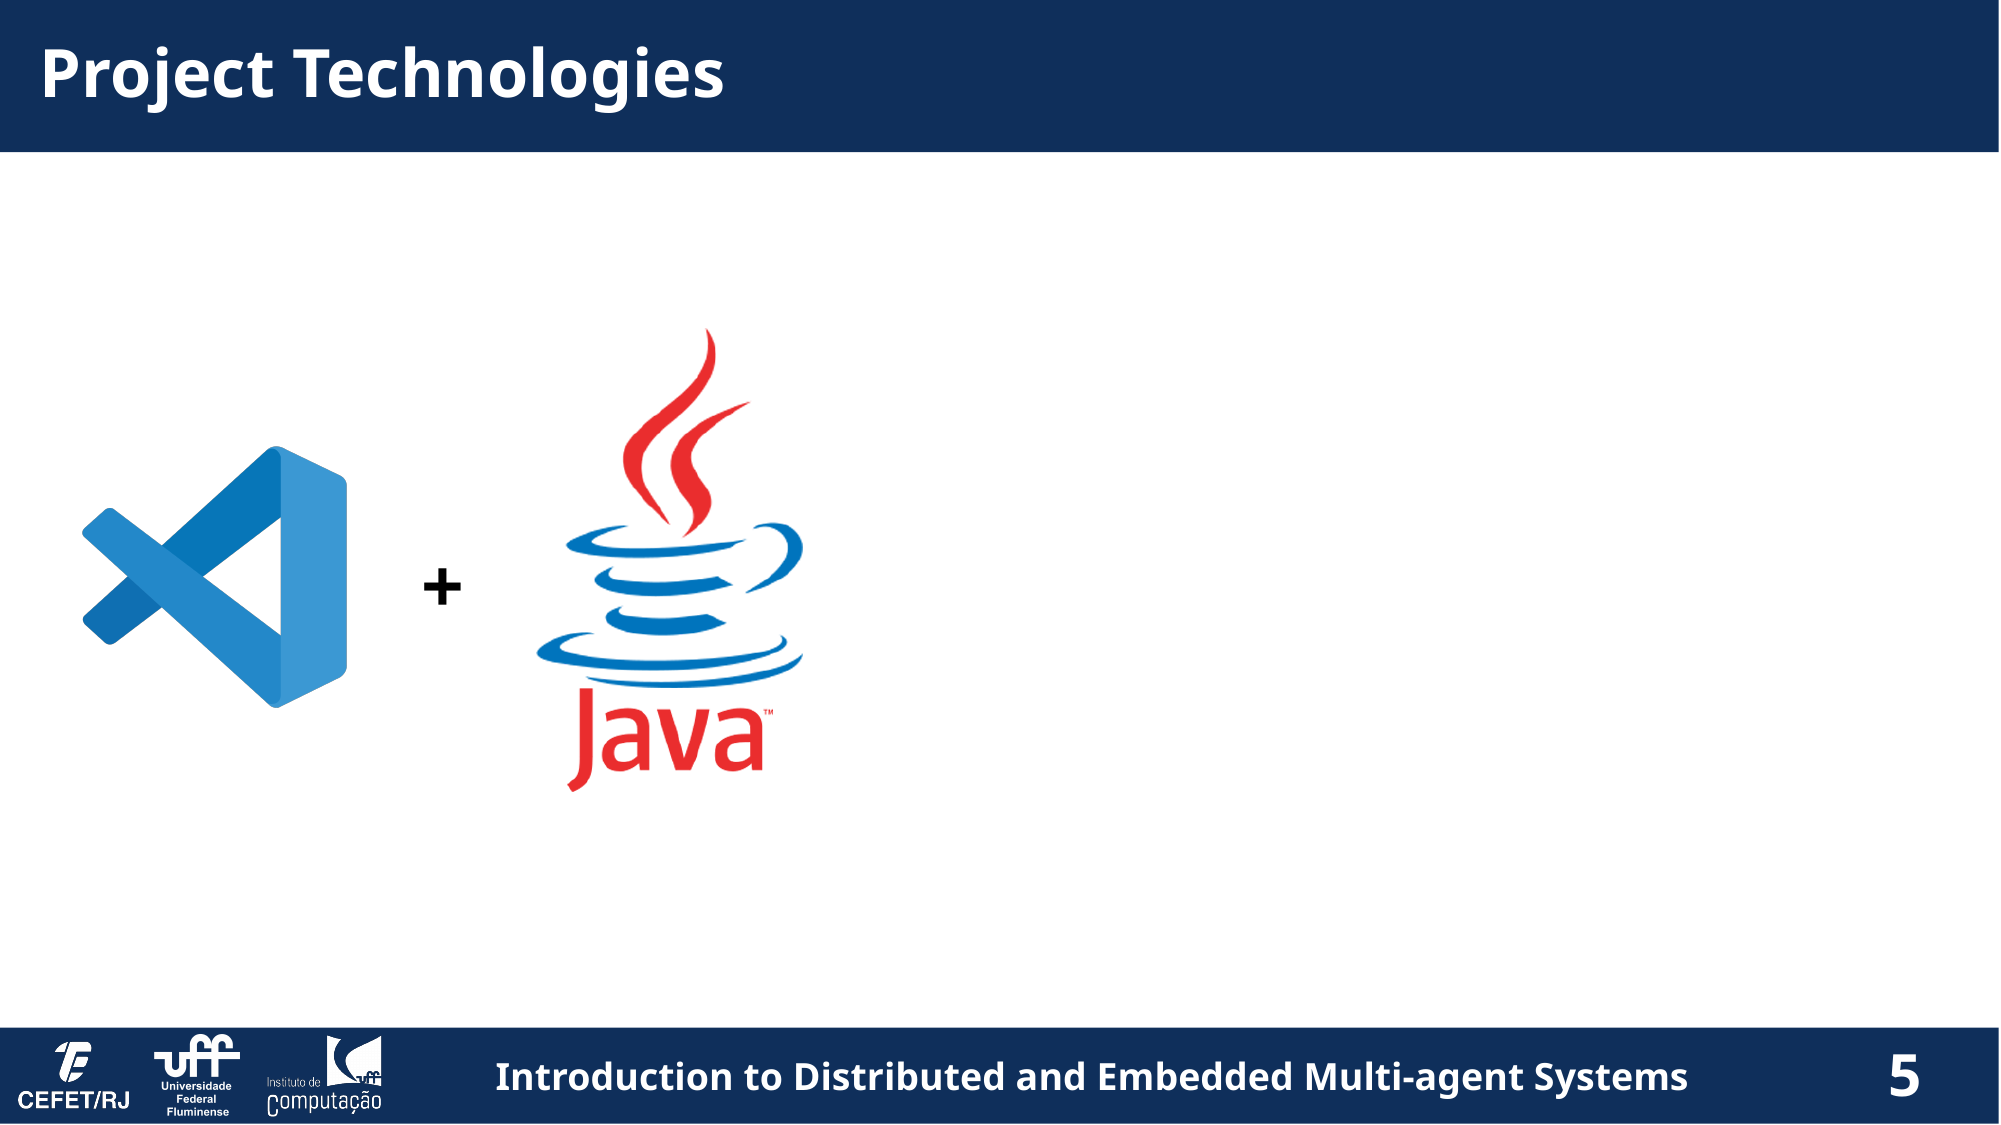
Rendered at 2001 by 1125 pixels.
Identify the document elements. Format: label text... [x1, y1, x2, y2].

picture [77, 442, 349, 709]
picture [442, 324, 916, 798]
text_box + [383, 531, 442, 637]
picture [265, 1033, 383, 1117]
picture [153, 1033, 241, 1121]
text_box Project Technologies [25, 23, 1999, 119]
picture [18, 1021, 129, 1125]
